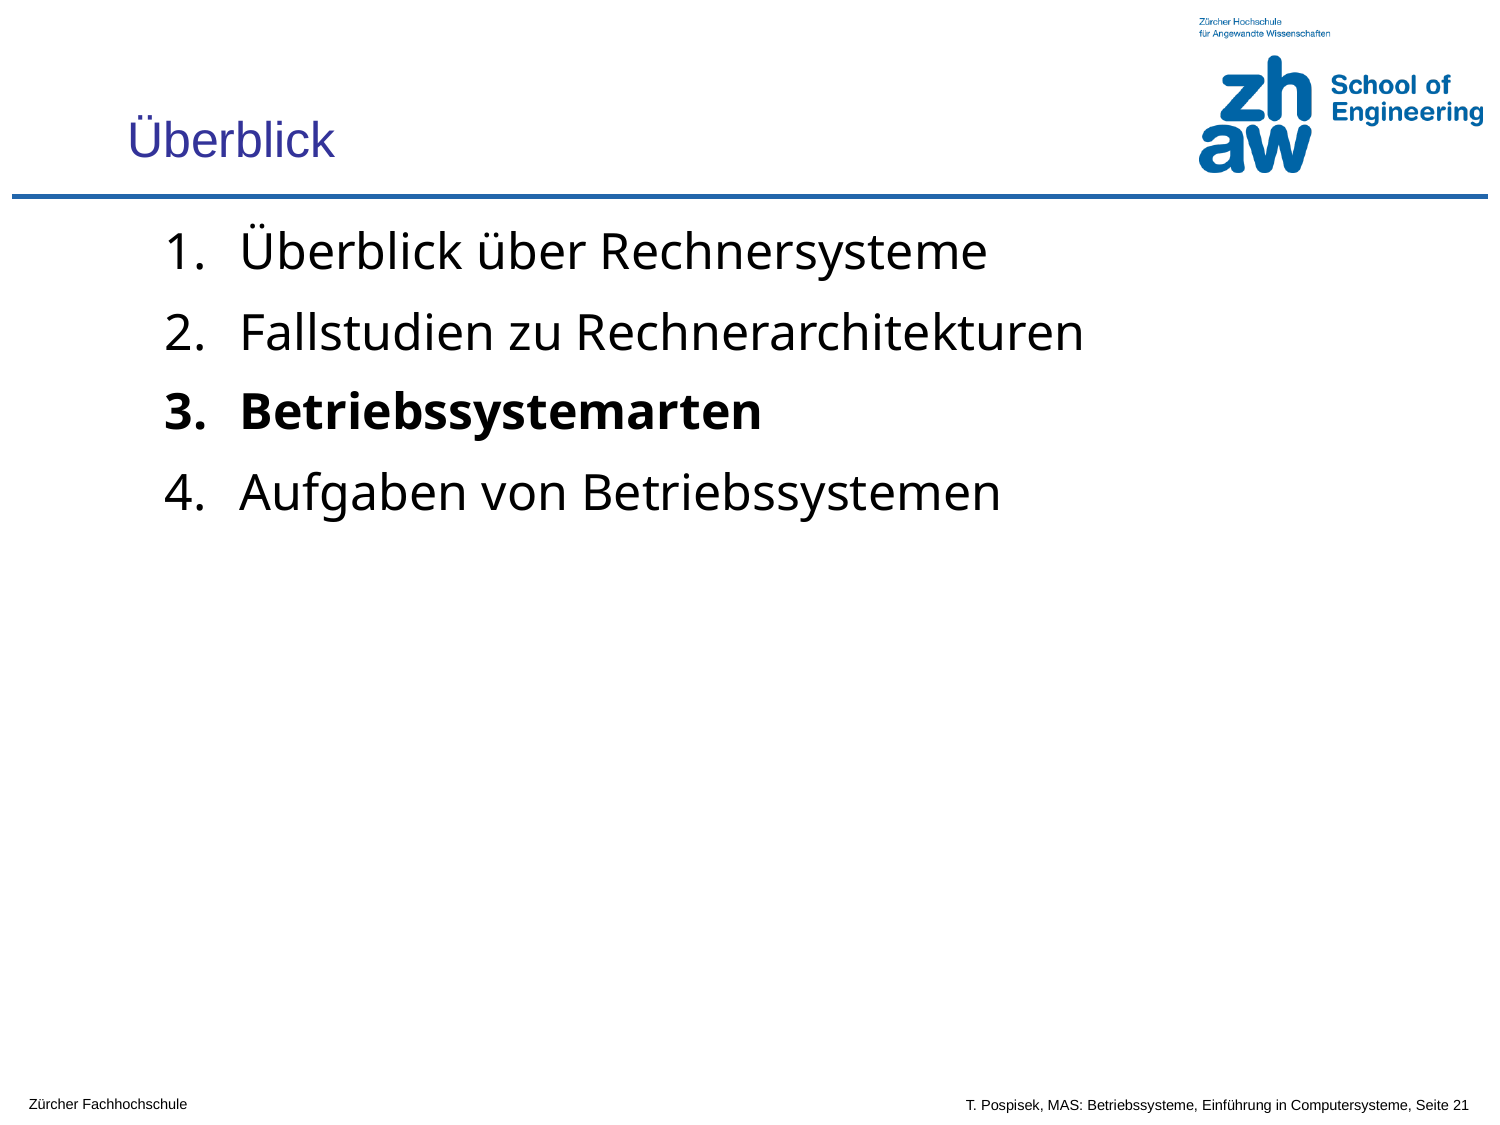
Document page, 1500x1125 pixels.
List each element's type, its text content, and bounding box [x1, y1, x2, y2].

picture [1199, 18, 1483, 173]
title Überblick [112, 50, 1391, 175]
text_box Überblick über Rechnersysteme Fallstudien zu Rechnerarchitekturen Betriebssystemarten Aufgaben von Betriebssystemen [149, 212, 1363, 988]
